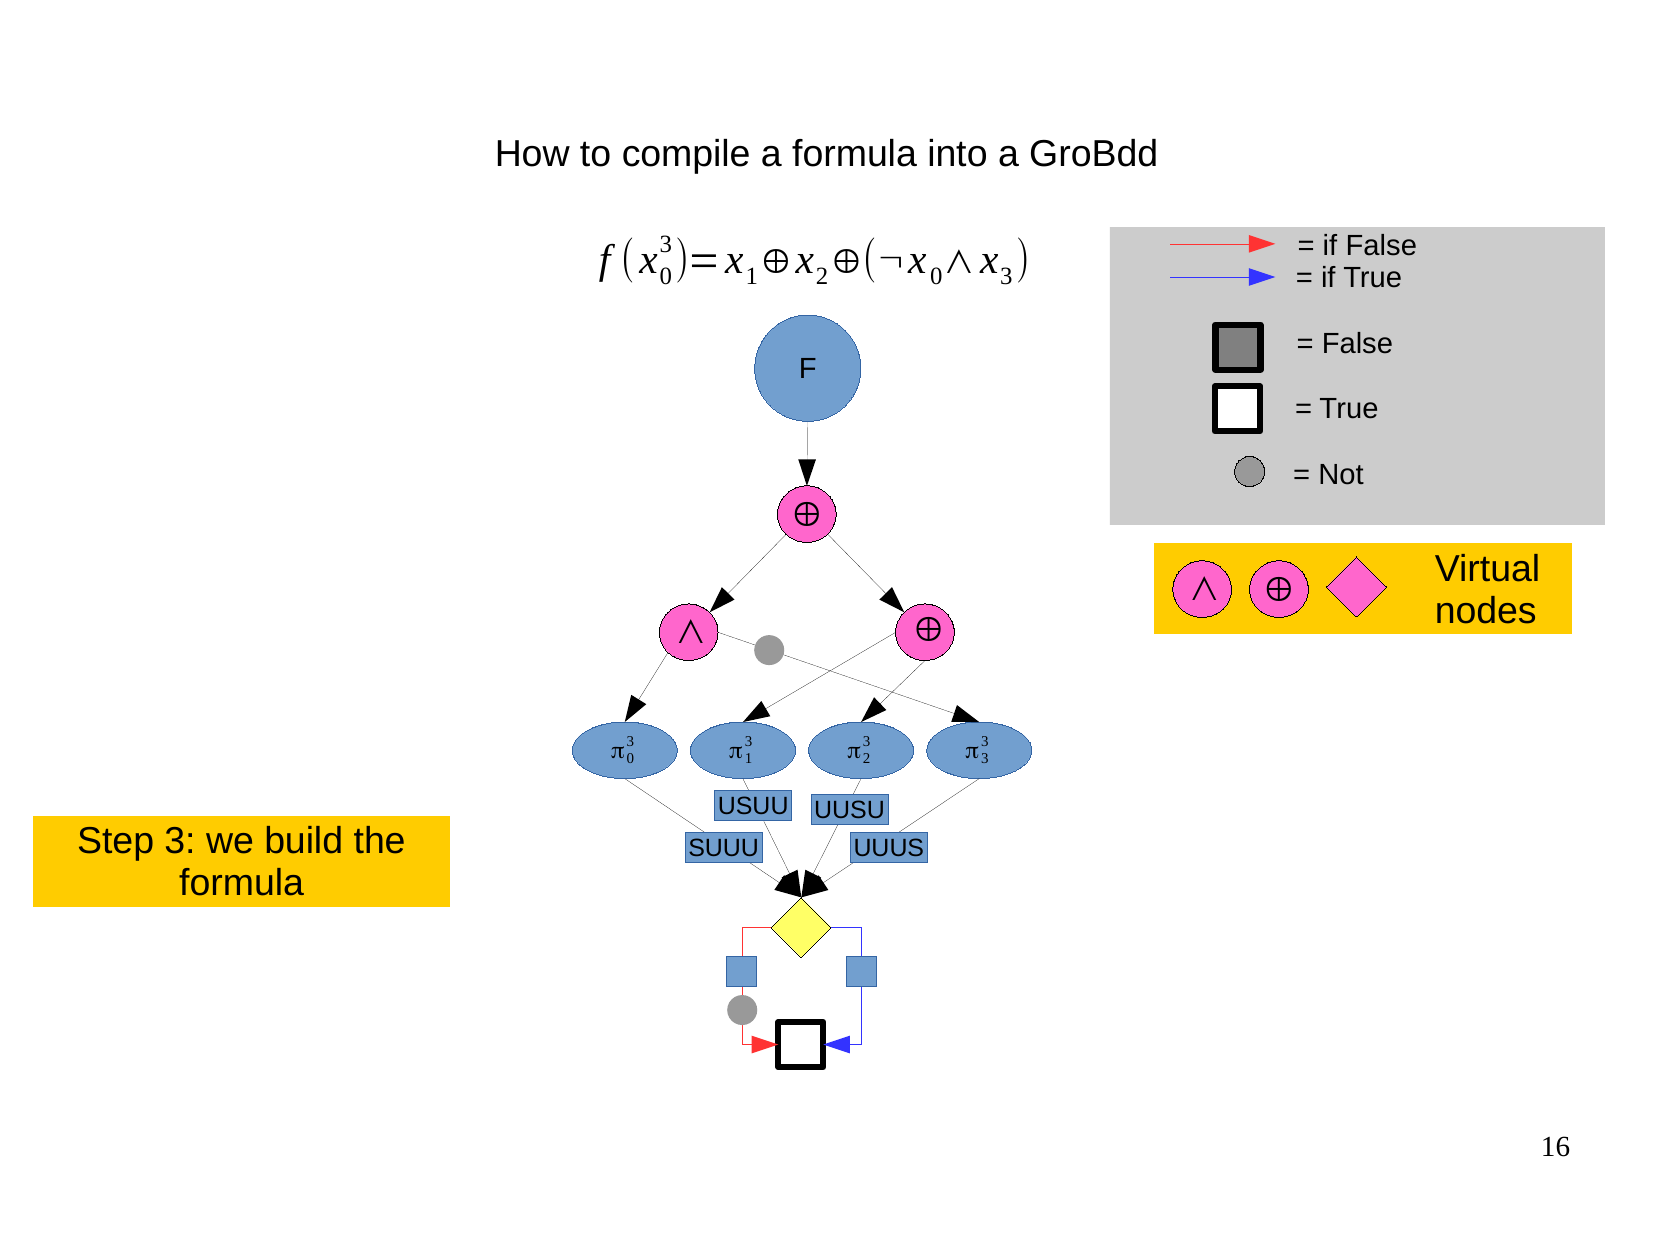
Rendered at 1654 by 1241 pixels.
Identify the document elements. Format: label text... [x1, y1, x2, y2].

text_box [690, 722, 796, 779]
chart [959, 731, 995, 767]
text_box [895, 613, 947, 661]
text_box [668, 653, 709, 661]
text_box [727, 995, 758, 1026]
chart [1181, 563, 1229, 610]
text_box Virtual nodes [1420, 540, 1571, 639]
chart [782, 488, 830, 535]
text_box UUSU [811, 794, 889, 825]
chart [668, 606, 716, 653]
chart [904, 603, 952, 651]
text_box [808, 722, 914, 779]
text_box [787, 535, 827, 543]
text_box [1234, 456, 1265, 487]
text_box [778, 1022, 824, 1068]
chart [722, 731, 759, 767]
text_box UUUS [850, 832, 928, 863]
text_box [1154, 543, 1420, 634]
text_box Step 3: we build the formula [33, 816, 450, 907]
text_box [1215, 386, 1261, 432]
text_box [846, 956, 877, 987]
text_box F [754, 315, 861, 422]
chart [604, 731, 641, 767]
text_box [1215, 324, 1261, 370]
text_box [777, 499, 782, 530]
text_box [926, 722, 1032, 779]
title How to compile a formula into a GroBdd [82, 49, 1571, 257]
text_box SUUU [685, 832, 763, 863]
text_box [754, 635, 785, 666]
text_box USUU [714, 790, 792, 821]
chart [1254, 563, 1302, 610]
chart [590, 257, 1036, 289]
text_box = if False = if True = False = True = Not [1109, 227, 1605, 525]
text_box [830, 496, 837, 532]
text_box [659, 612, 668, 652]
text_box [771, 897, 831, 958]
text_box [726, 956, 757, 987]
text_box [572, 722, 678, 779]
chart [841, 731, 877, 767]
